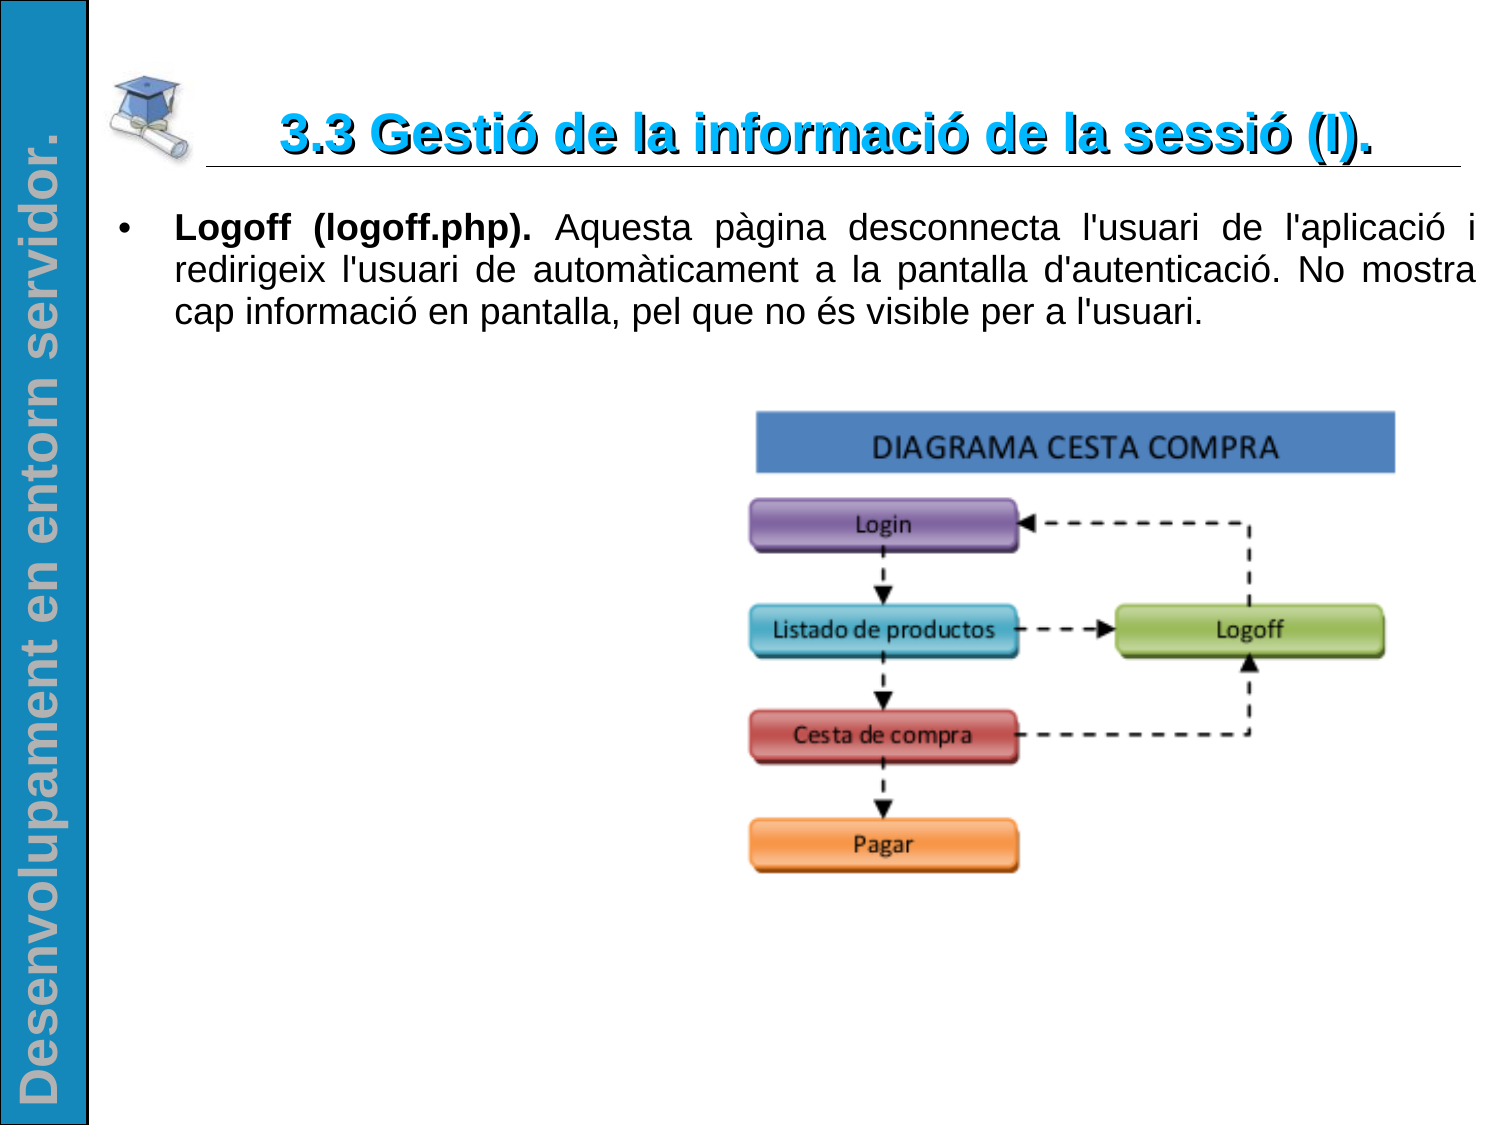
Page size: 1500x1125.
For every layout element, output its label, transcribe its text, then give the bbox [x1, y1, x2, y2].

list Logoff (logoff.php). Aquesta pàgina desconnecta l'usuari de l'aplicació i redirigeix l'usuari de automàticament a la pantalla d'autenticació. No mostra cap informació en pantalla, pel que no és visible per a l'usuari. [118, 206, 1477, 1063]
title 3.3 Gestió de la informació de la sessió (I). [206, 88, 1447, 178]
picture [738, 397, 1439, 886]
picture [93, 61, 206, 174]
